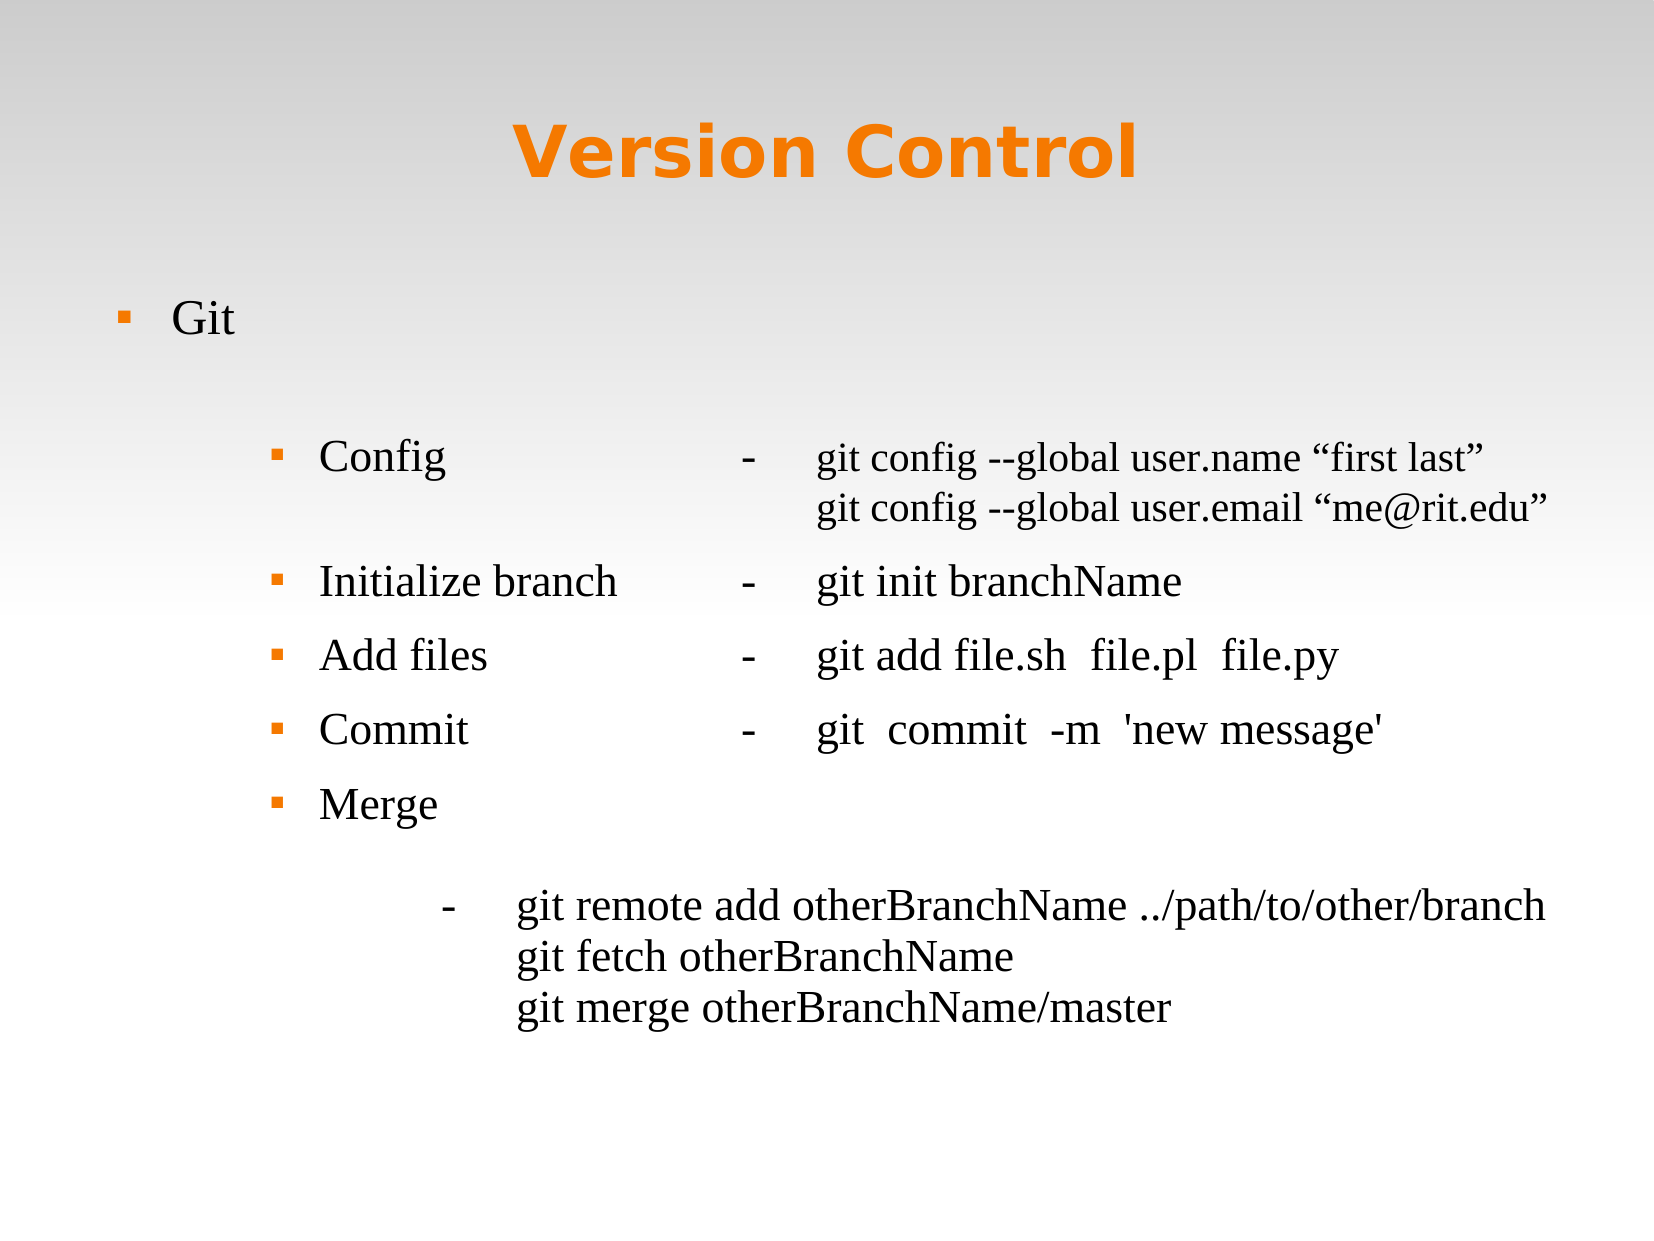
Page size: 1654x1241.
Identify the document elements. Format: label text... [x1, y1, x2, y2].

title Version Control [82, 49, 1571, 257]
list Git Config - git config --global user.name “first last” git config --global user.email “me@rit.edu” Initialize branch - git init branchName Add files - git add file.sh file.pl file.py Commit - git commit -m 'new message' Merge - git remote add otherBranchName ../path/to/other/branch git fetch otherBranchName git merge otherBranchName/master [82, 290, 1571, 1109]
